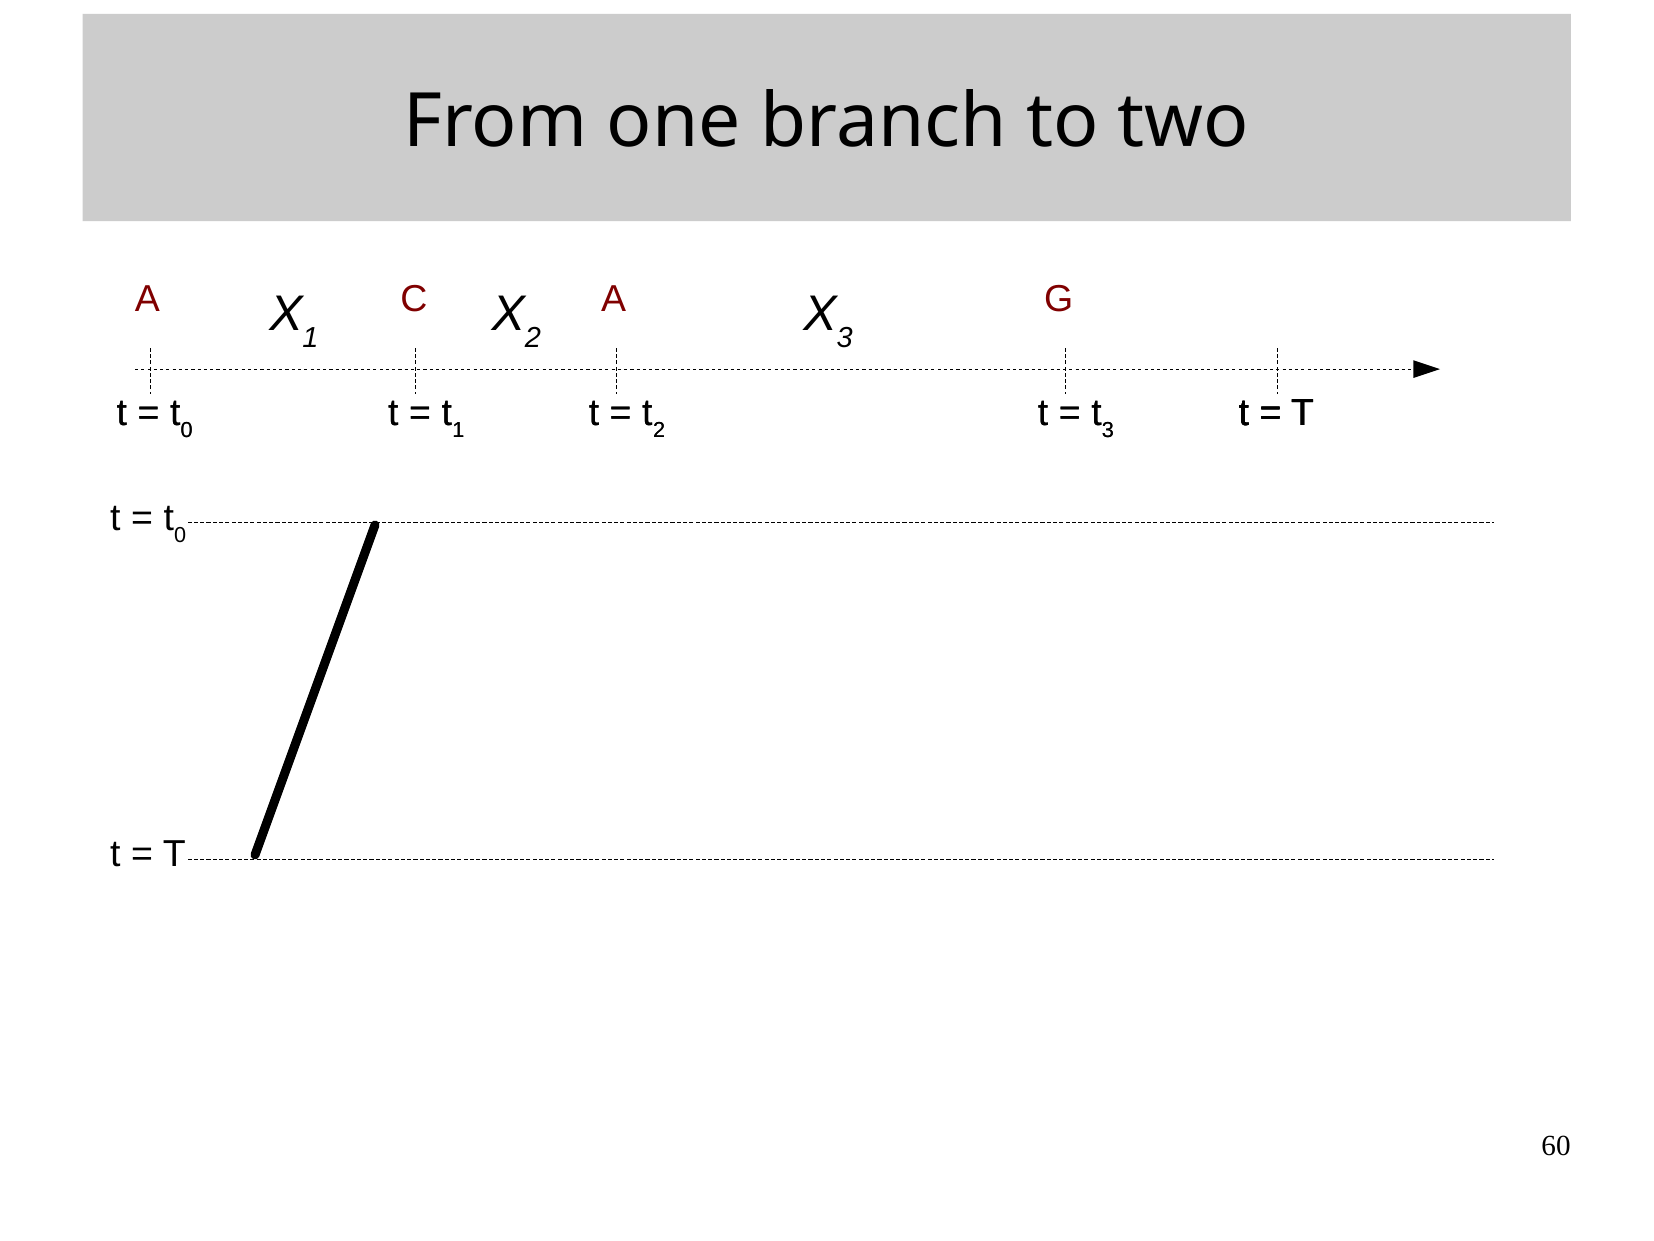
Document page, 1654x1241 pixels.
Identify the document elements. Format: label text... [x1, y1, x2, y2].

text_box C [385, 270, 446, 327]
text_box t = t3 [1023, 384, 1132, 450]
text_box t = T [95, 825, 204, 882]
title From one branch to two [82, 13, 1571, 222]
text_box t = t0 [95, 489, 204, 556]
text_box X1 [254, 278, 361, 417]
text_box X2 [476, 278, 579, 417]
text_box X3 [788, 278, 886, 417]
text_box t = t2 [574, 384, 683, 450]
text_box G [1029, 270, 1090, 327]
text_box t = t1 [373, 384, 482, 450]
text_box t = T [1223, 384, 1333, 441]
text_box A [586, 270, 647, 327]
text_box A [120, 270, 181, 327]
list [15, 408, 1636, 1198]
text_box t = t0 [101, 384, 211, 450]
